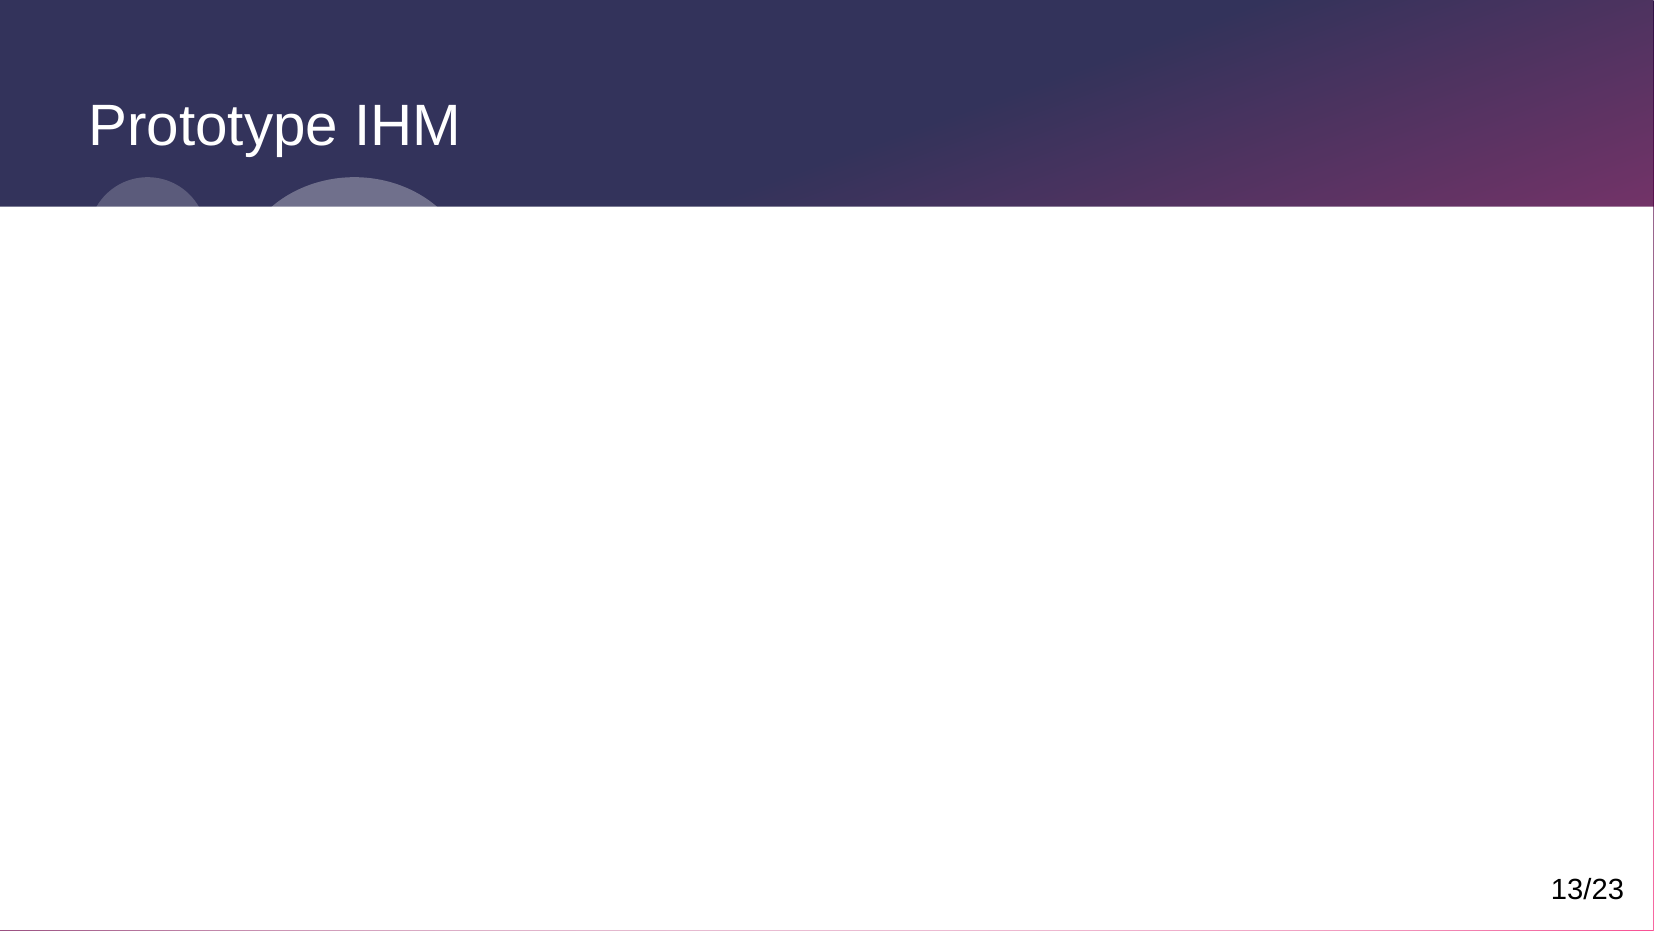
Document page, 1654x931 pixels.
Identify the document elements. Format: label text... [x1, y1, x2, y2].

title Prototype IHM [88, 44, 1565, 207]
